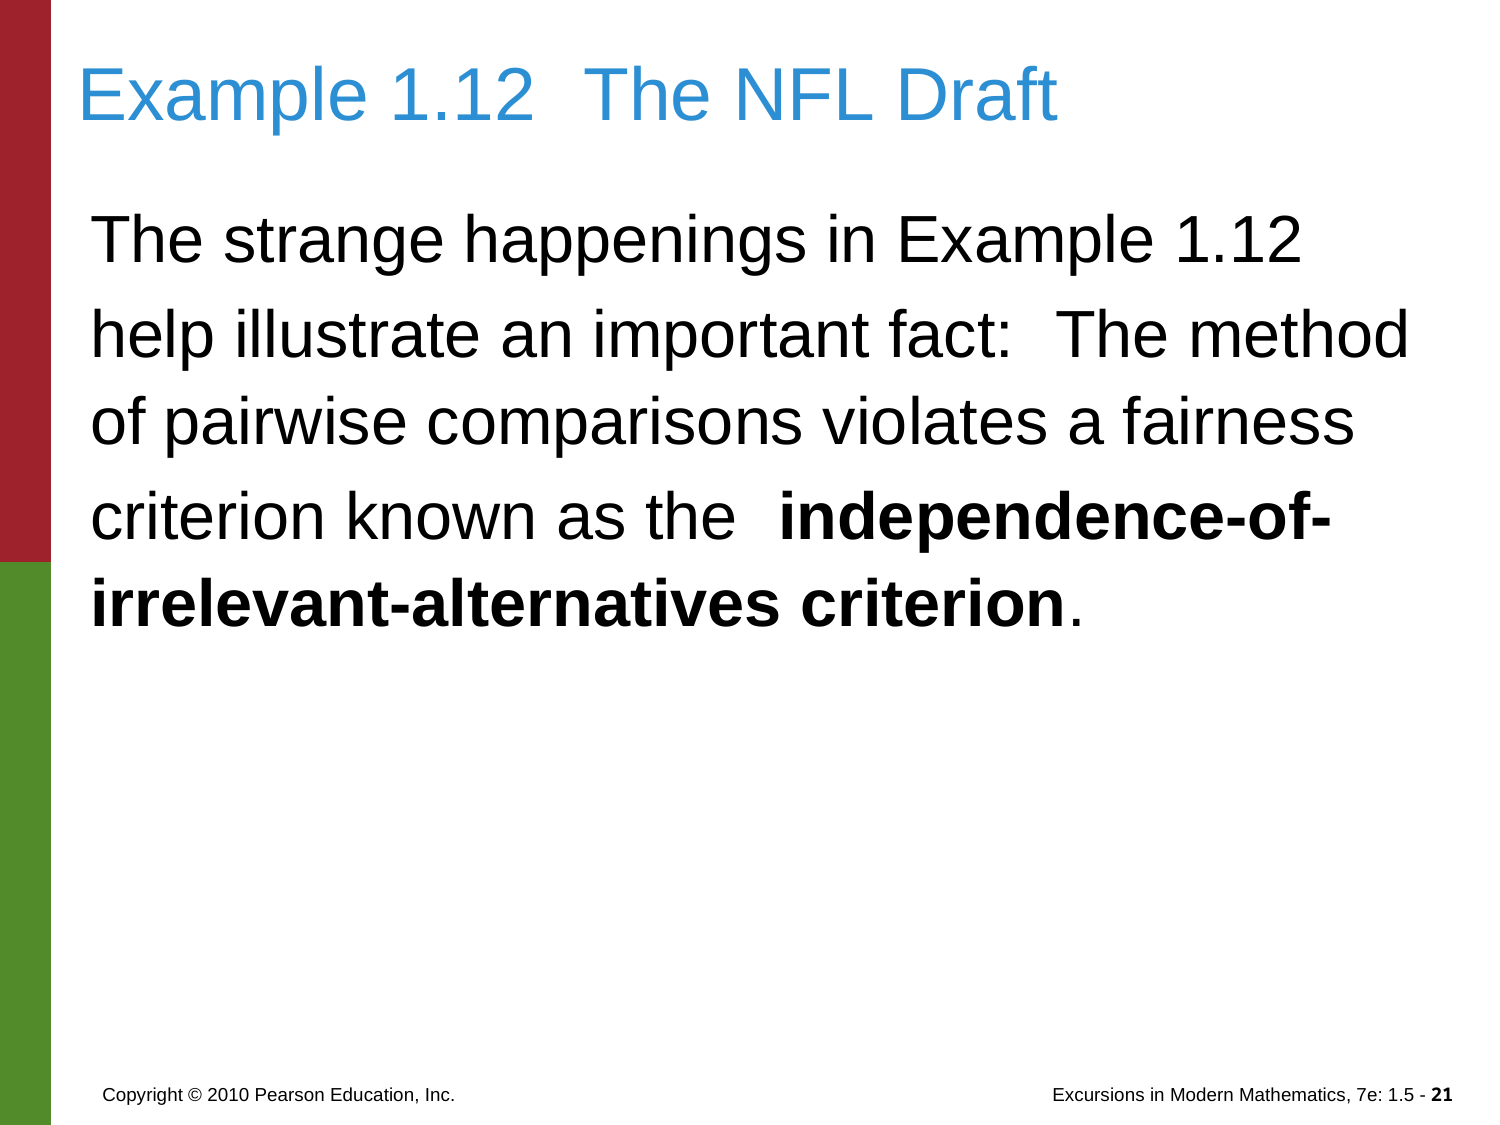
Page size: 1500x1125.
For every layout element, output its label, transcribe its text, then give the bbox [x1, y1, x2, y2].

list The strange happenings in Example 1.12 help illustrate an important fact: The method of pairwise comparisons violates a fairness criterion known as the independence-of-irrelevant-alternatives criterion. [74, 187, 1463, 1026]
text_box Example 1.12 The NFL Draft [62, 37, 1413, 143]
